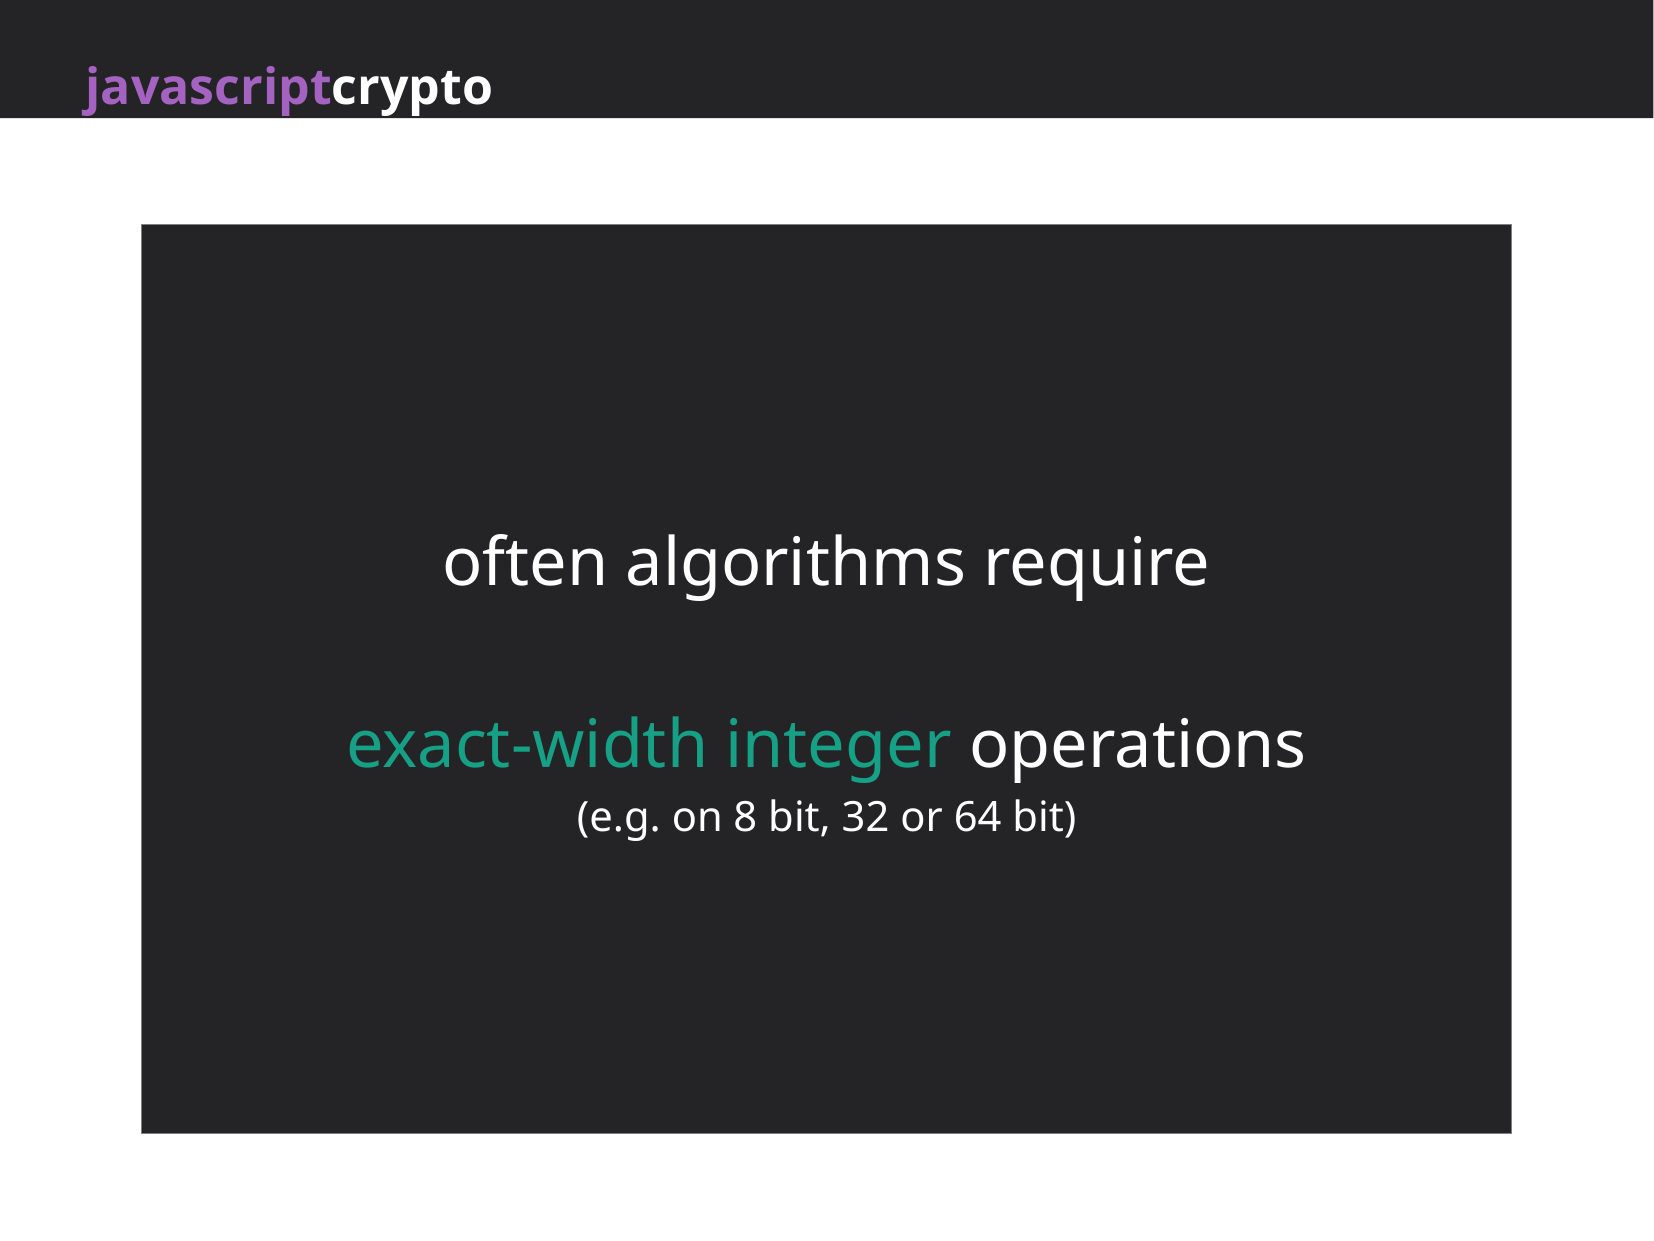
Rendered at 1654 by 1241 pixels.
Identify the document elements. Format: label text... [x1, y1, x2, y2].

text_box javascriptcrypto [70, 43, 544, 119]
text_box [0, 0, 1654, 119]
text_box [165, 531, 1441, 1087]
text_box often algorithms require exact-width integer operations (e.g. on 8 bit, 32 or 64 bit) [141, 224, 1512, 1134]
